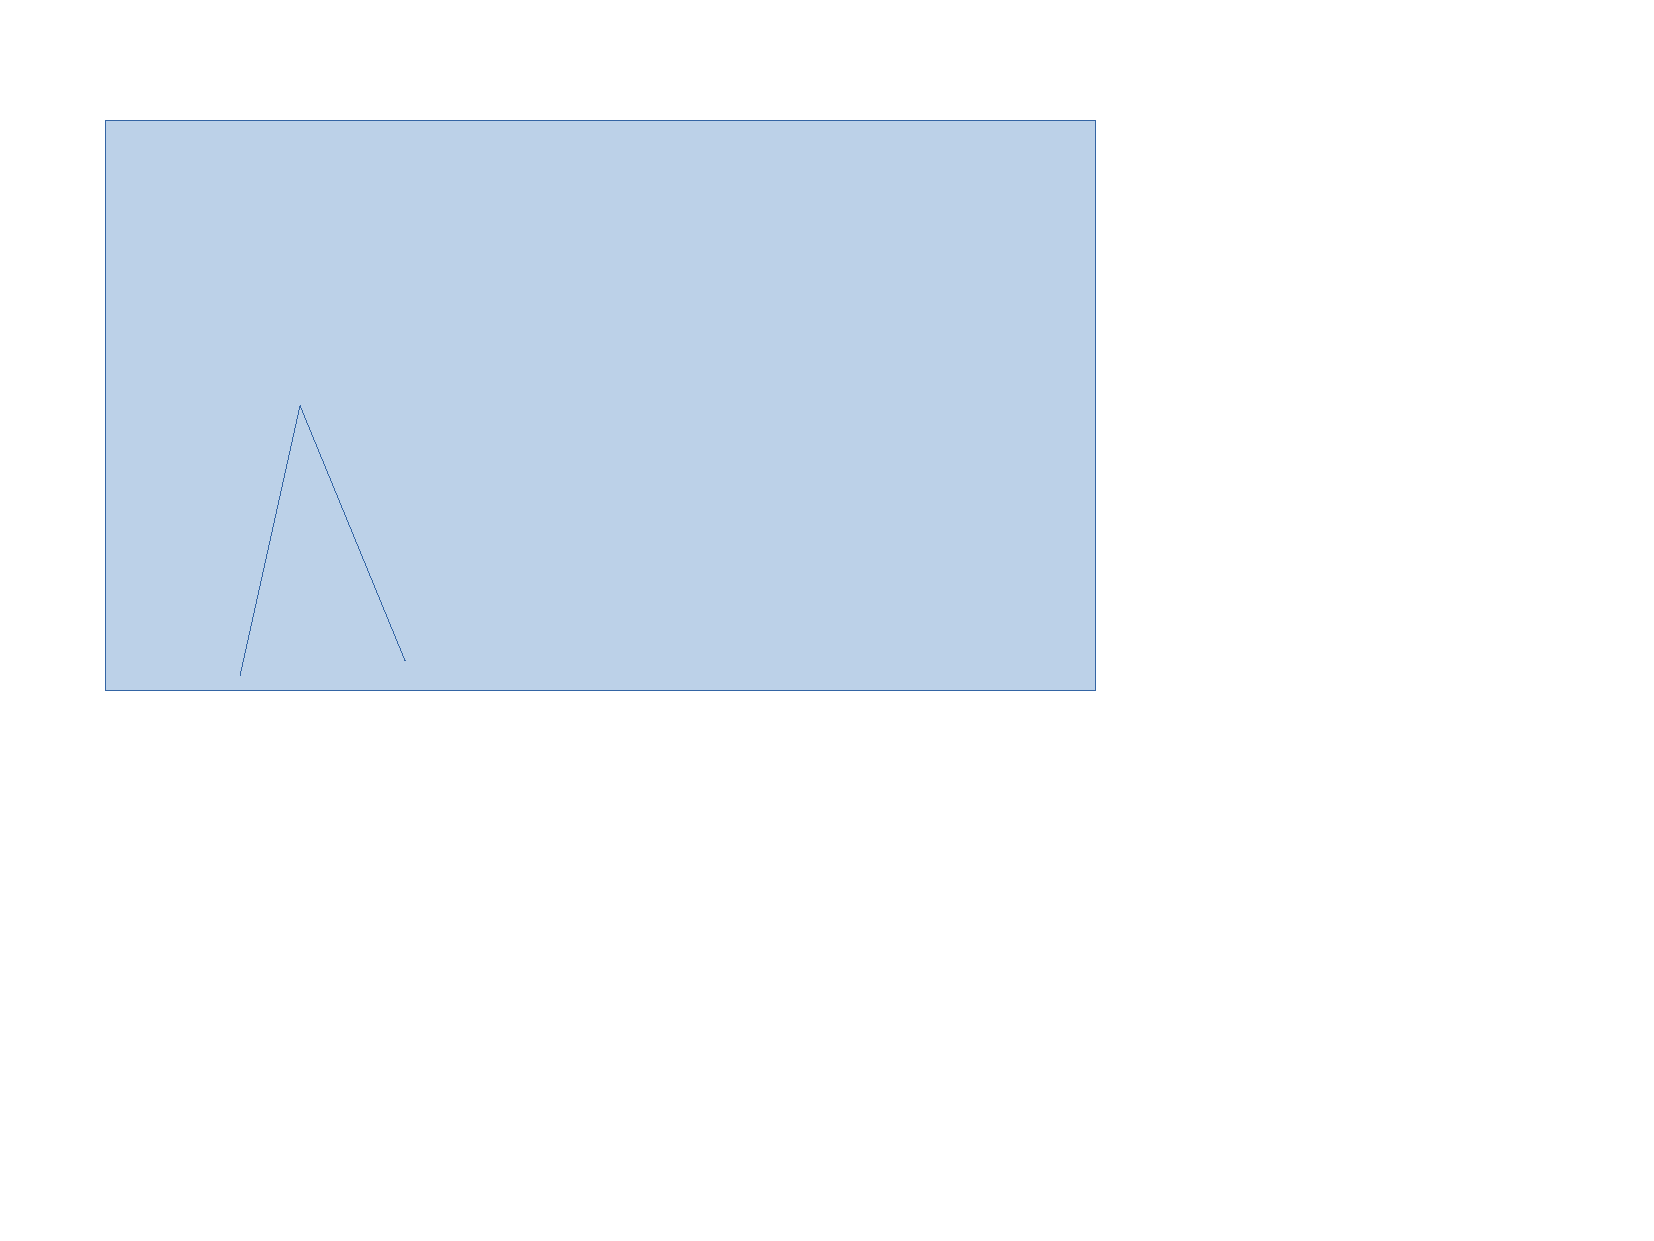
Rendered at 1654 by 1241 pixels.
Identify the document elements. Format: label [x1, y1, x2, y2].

text_box [105, 120, 1096, 691]
